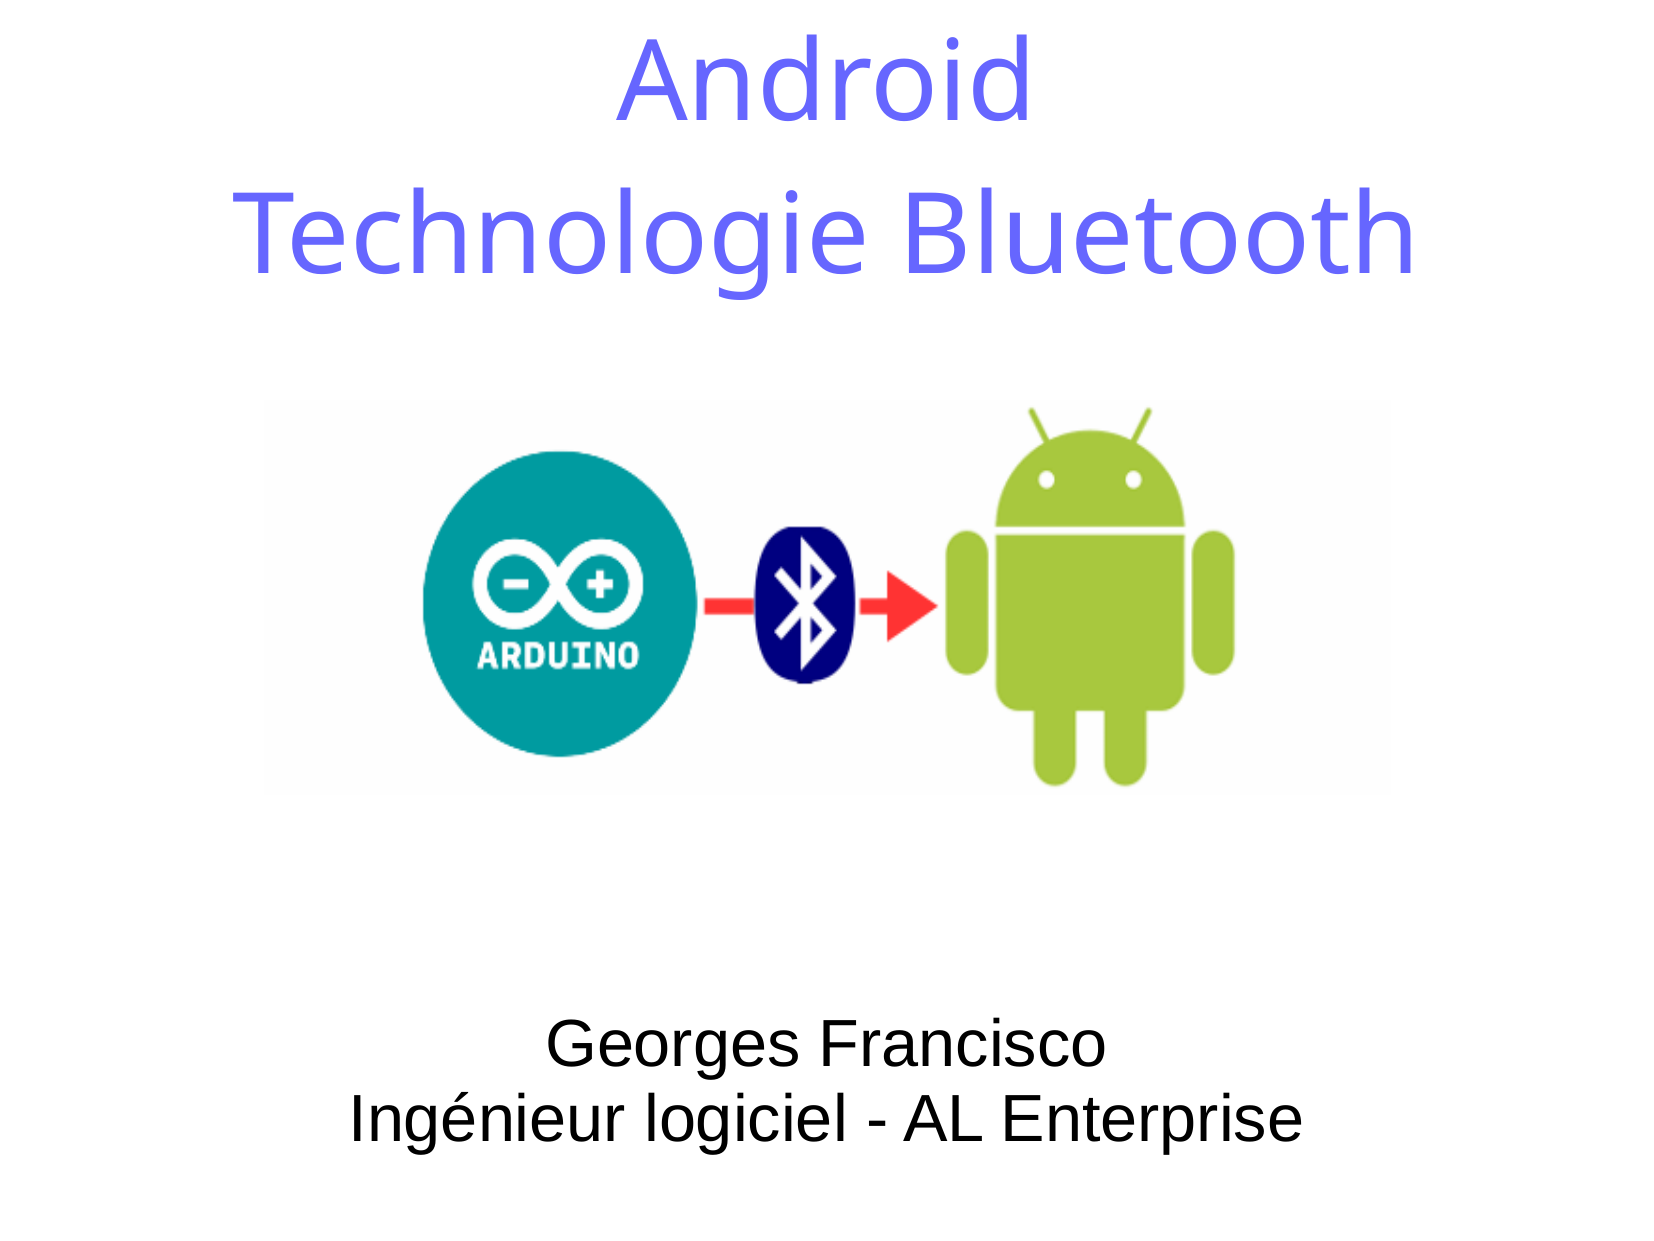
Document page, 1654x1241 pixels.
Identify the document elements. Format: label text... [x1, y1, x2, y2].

picture [264, 400, 1391, 796]
title Android Technologie Bluetooth [82, 2, 1571, 304]
subtitle Georges Francisco Ingénieur logiciel - AL Enterprise [82, 980, 1571, 1182]
